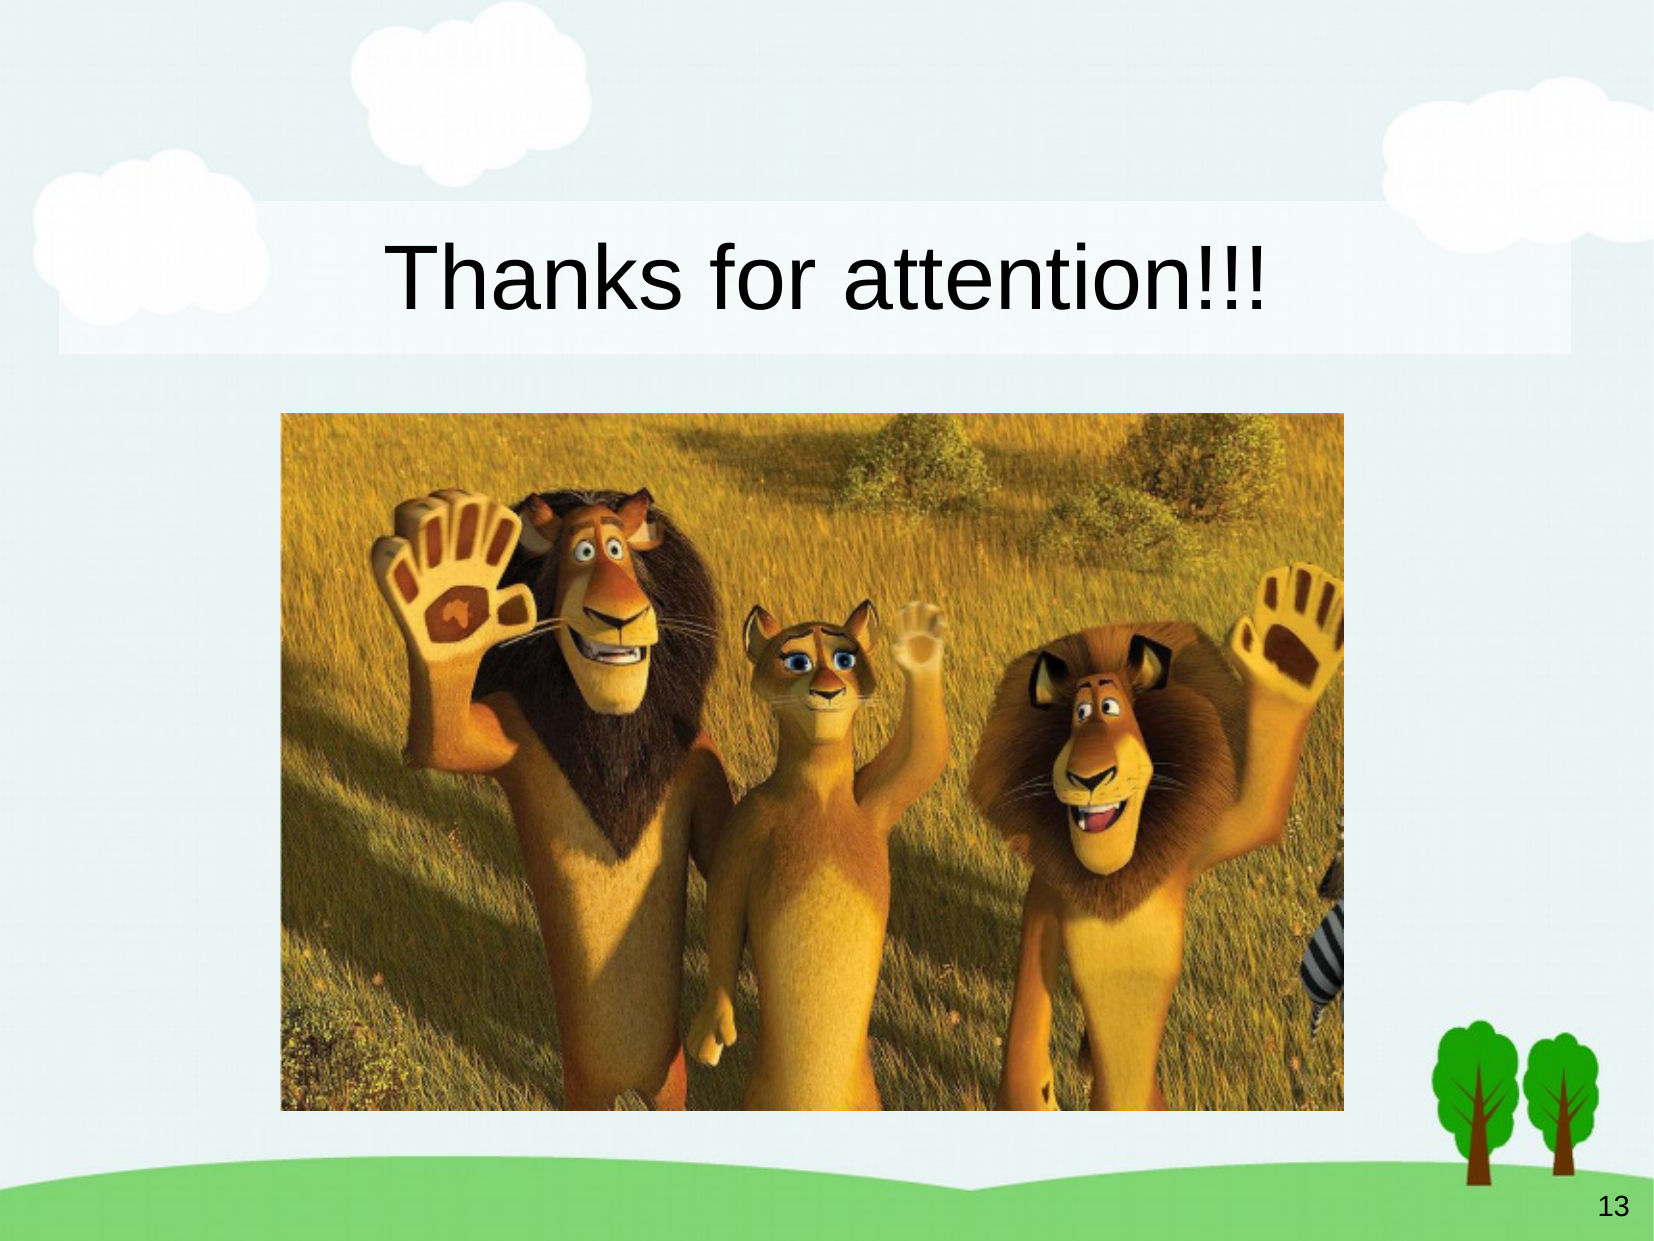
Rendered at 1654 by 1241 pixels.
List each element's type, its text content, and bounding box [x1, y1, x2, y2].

picture [0, 0, 1654, 1241]
title Thanks for attention!!! [59, 200, 1571, 355]
